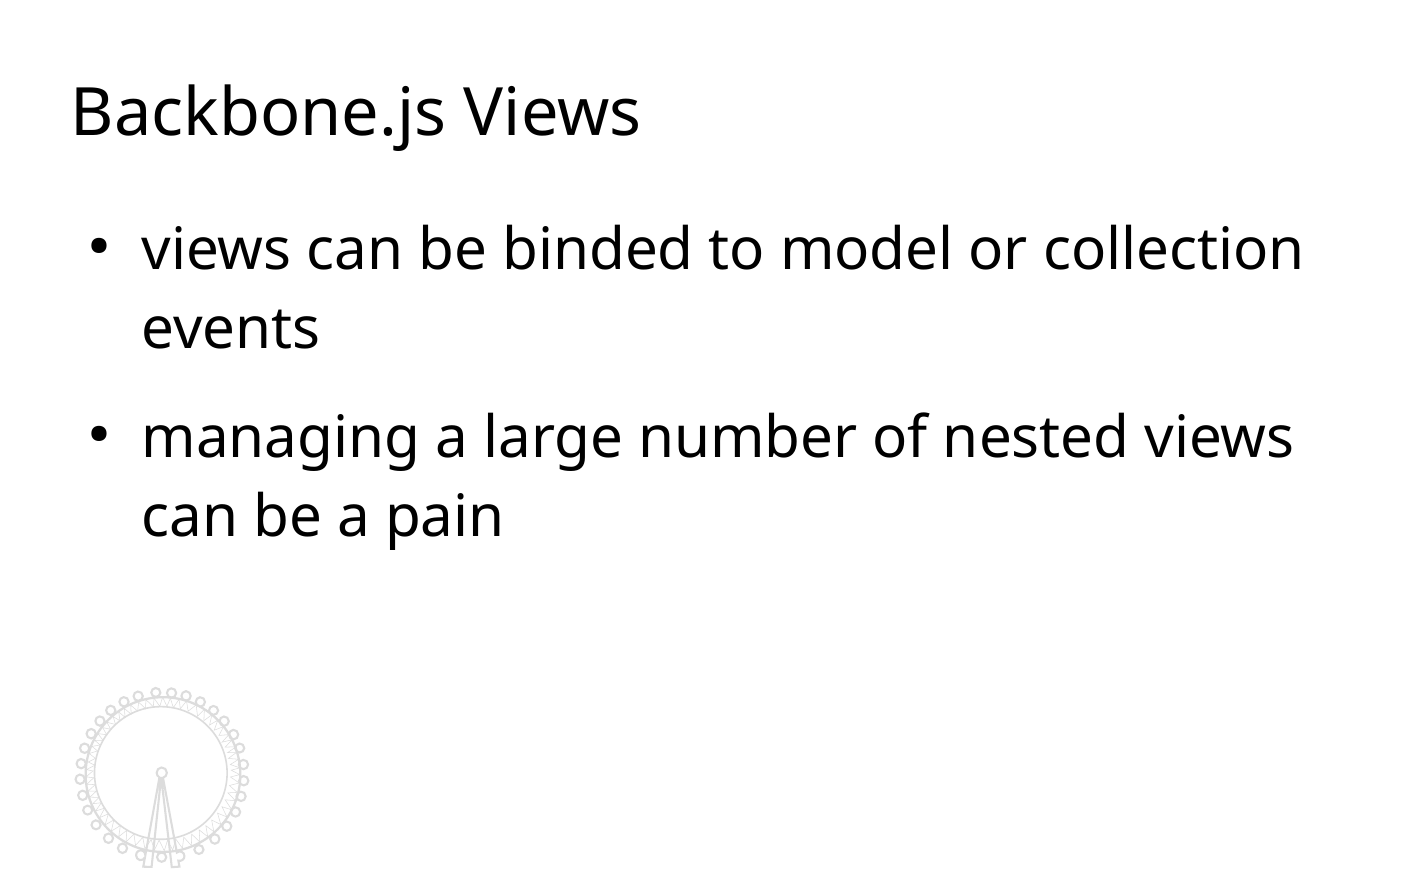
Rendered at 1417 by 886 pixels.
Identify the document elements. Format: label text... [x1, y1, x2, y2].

list views can be binded to model or collection events managing a large number of nested views can be a pain [70, 207, 1318, 784]
title Backbone.js Views [70, 35, 1346, 184]
